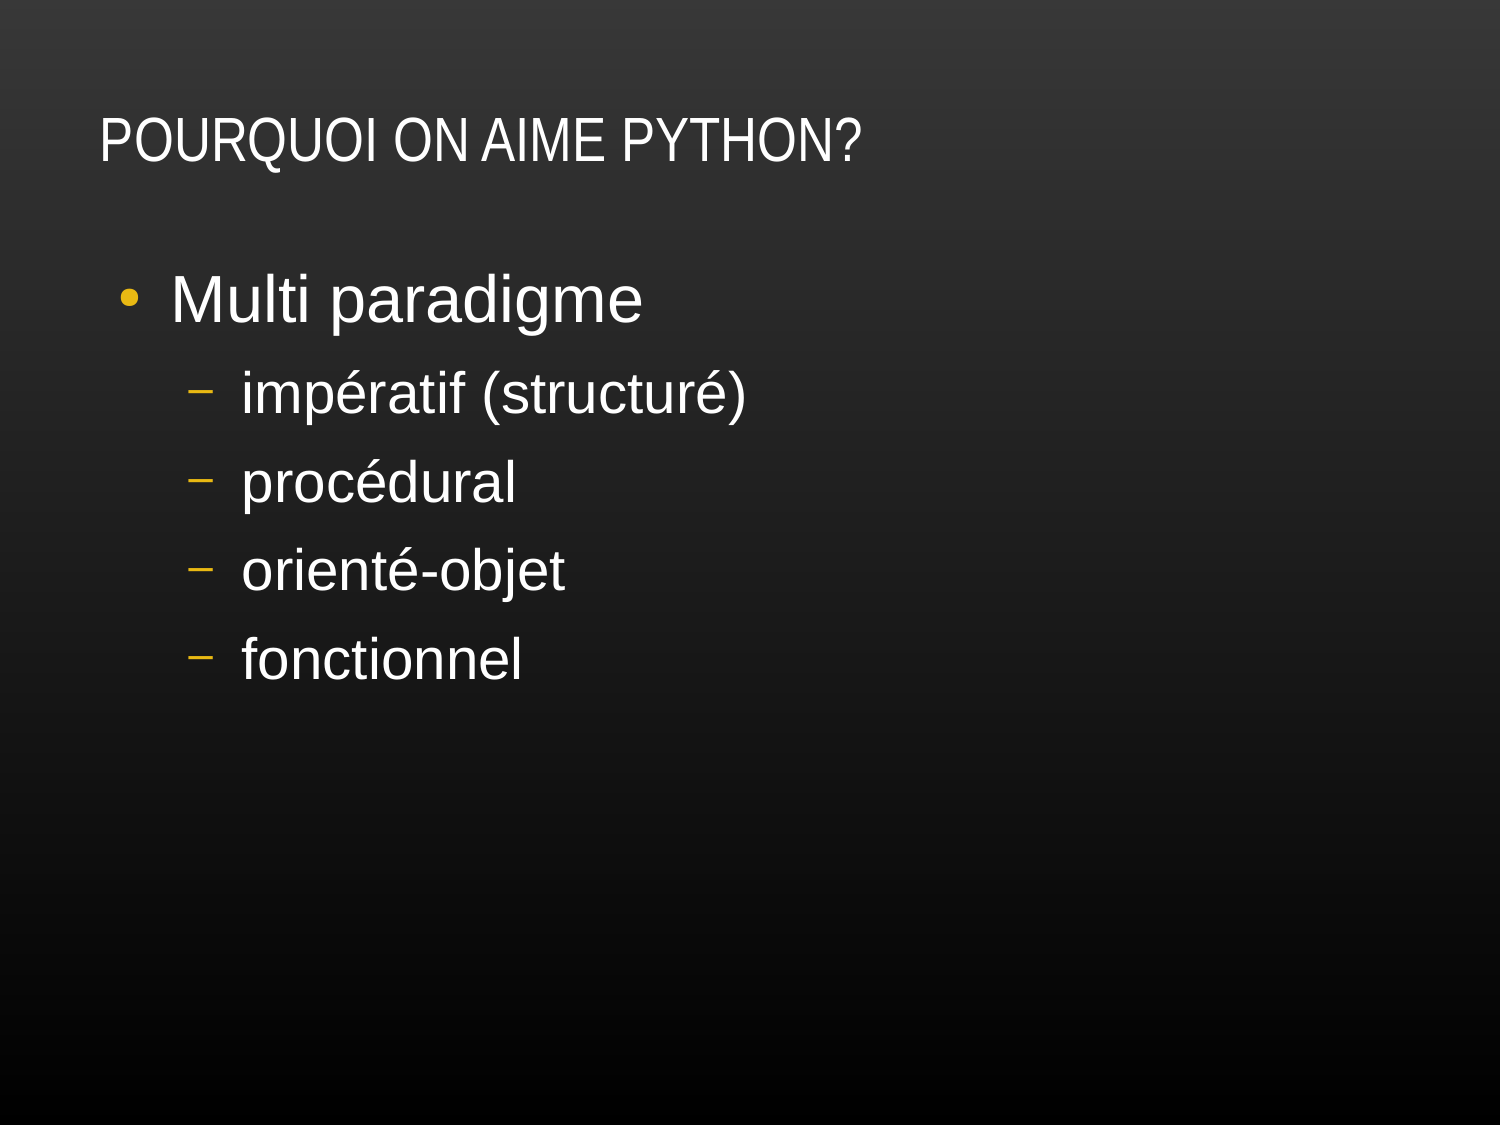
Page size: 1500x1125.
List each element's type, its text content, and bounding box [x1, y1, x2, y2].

list Multi paradigme impératif (structuré) procédural orienté-objet fonctionnel [99, 262, 1400, 1005]
title POurquoi on aime python? [99, 45, 1400, 233]
